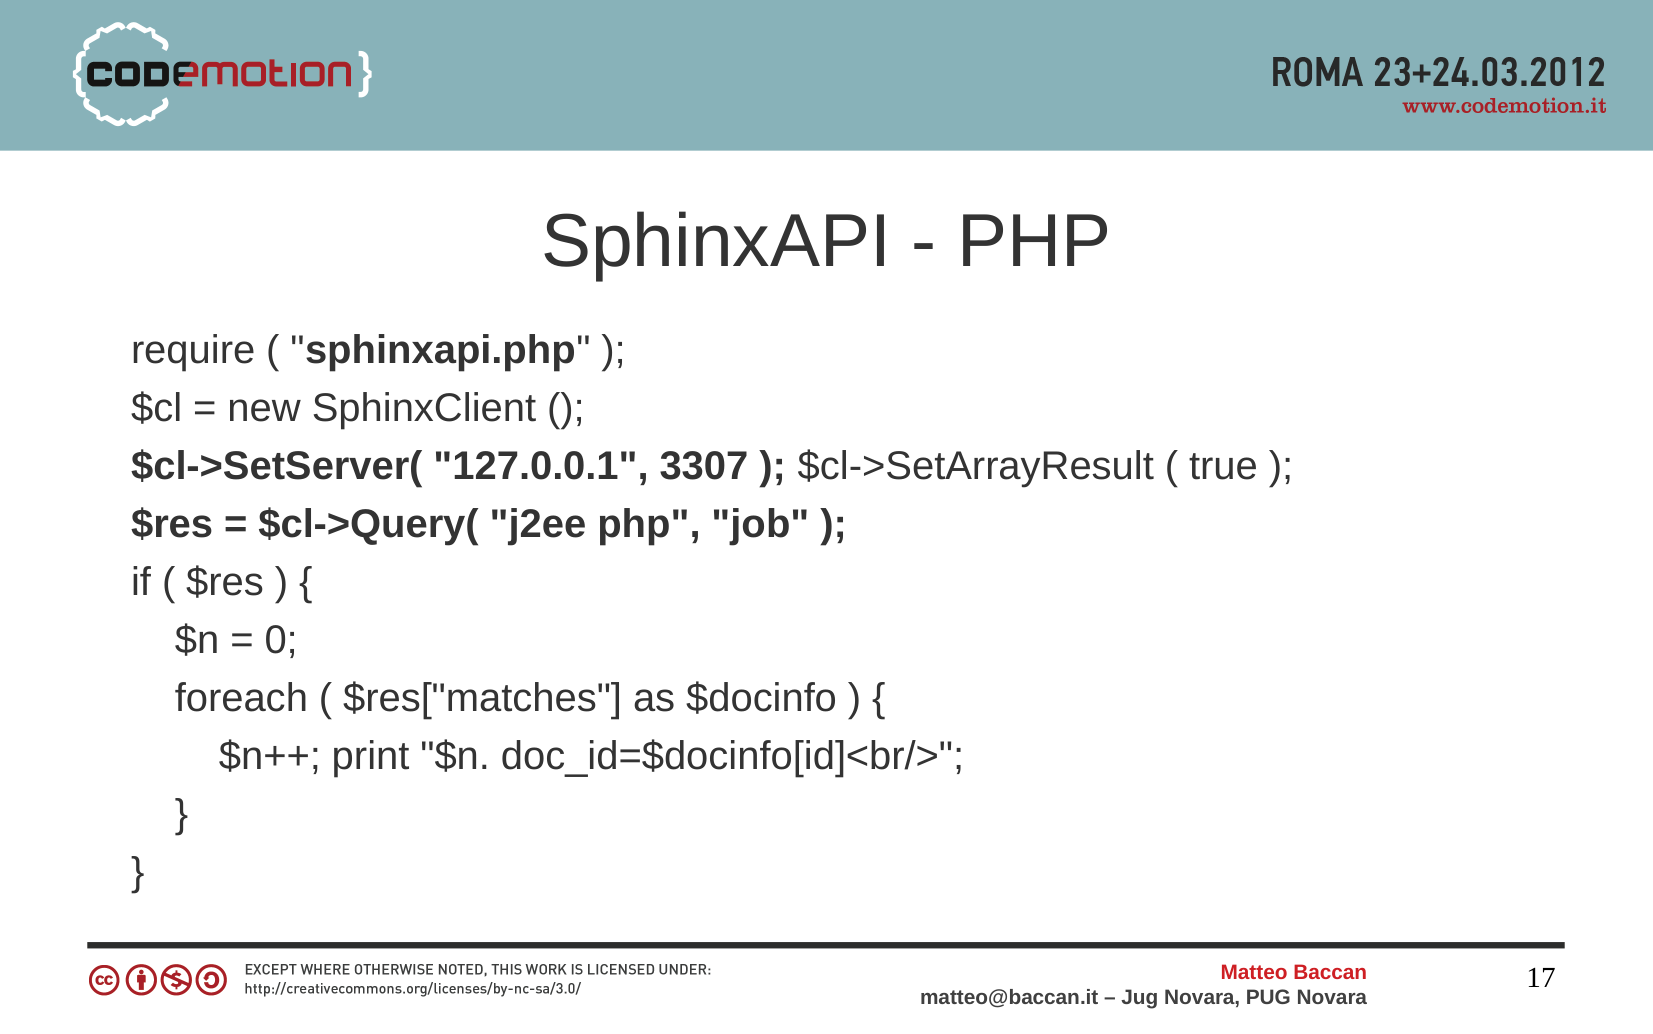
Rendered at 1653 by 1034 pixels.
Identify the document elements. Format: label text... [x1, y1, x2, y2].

picture [0, 0, 1653, 1034]
title SphinxAPI - PHP [82, 173, 1571, 299]
list require ( "sphinxapi.php" ); $cl = new SphinxClient (); $cl->SetServer( "127.0.0.1", 3307 ); $cl->SetArrayResult ( true ); $res = $cl->Query( "j2ee php", "job" ); if ( $res ) { $n = 0; foreach ( $res["matches"] as $docinfo ) { $n++; print "$n. doc_id=$docinfo[id]<br/>"; } } [82, 315, 1571, 902]
